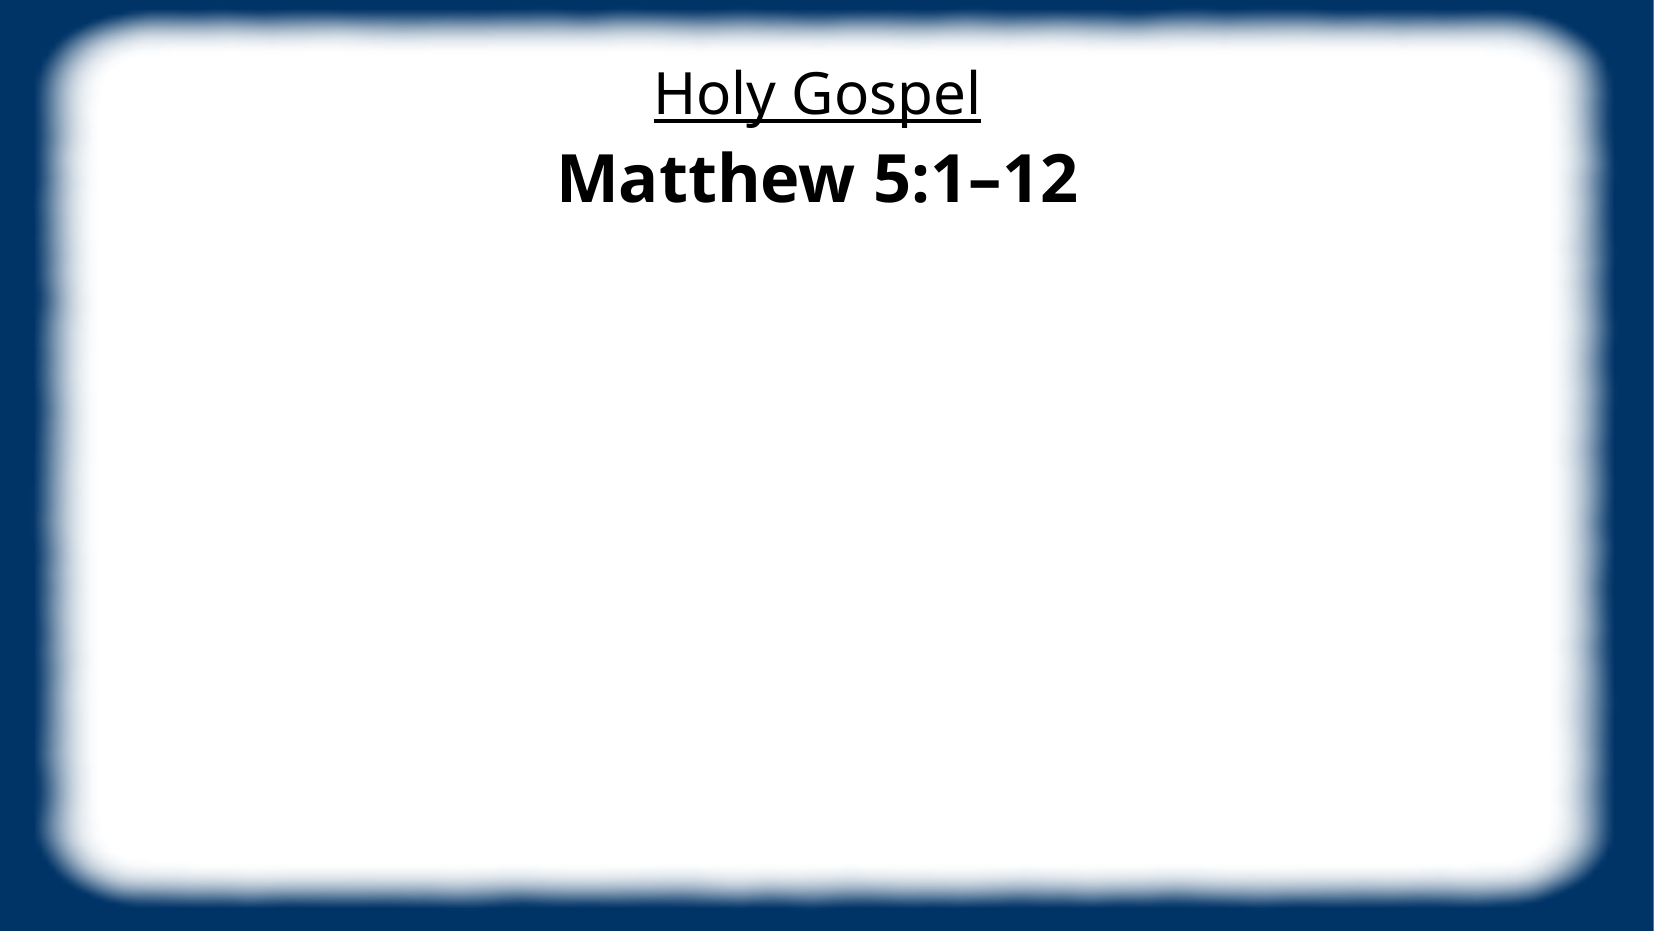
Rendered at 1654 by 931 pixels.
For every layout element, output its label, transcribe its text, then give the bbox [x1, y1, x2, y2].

picture [0, 0, 1654, 931]
text_box Holy Gospel Matthew 5:1–12 [90, 45, 1546, 226]
